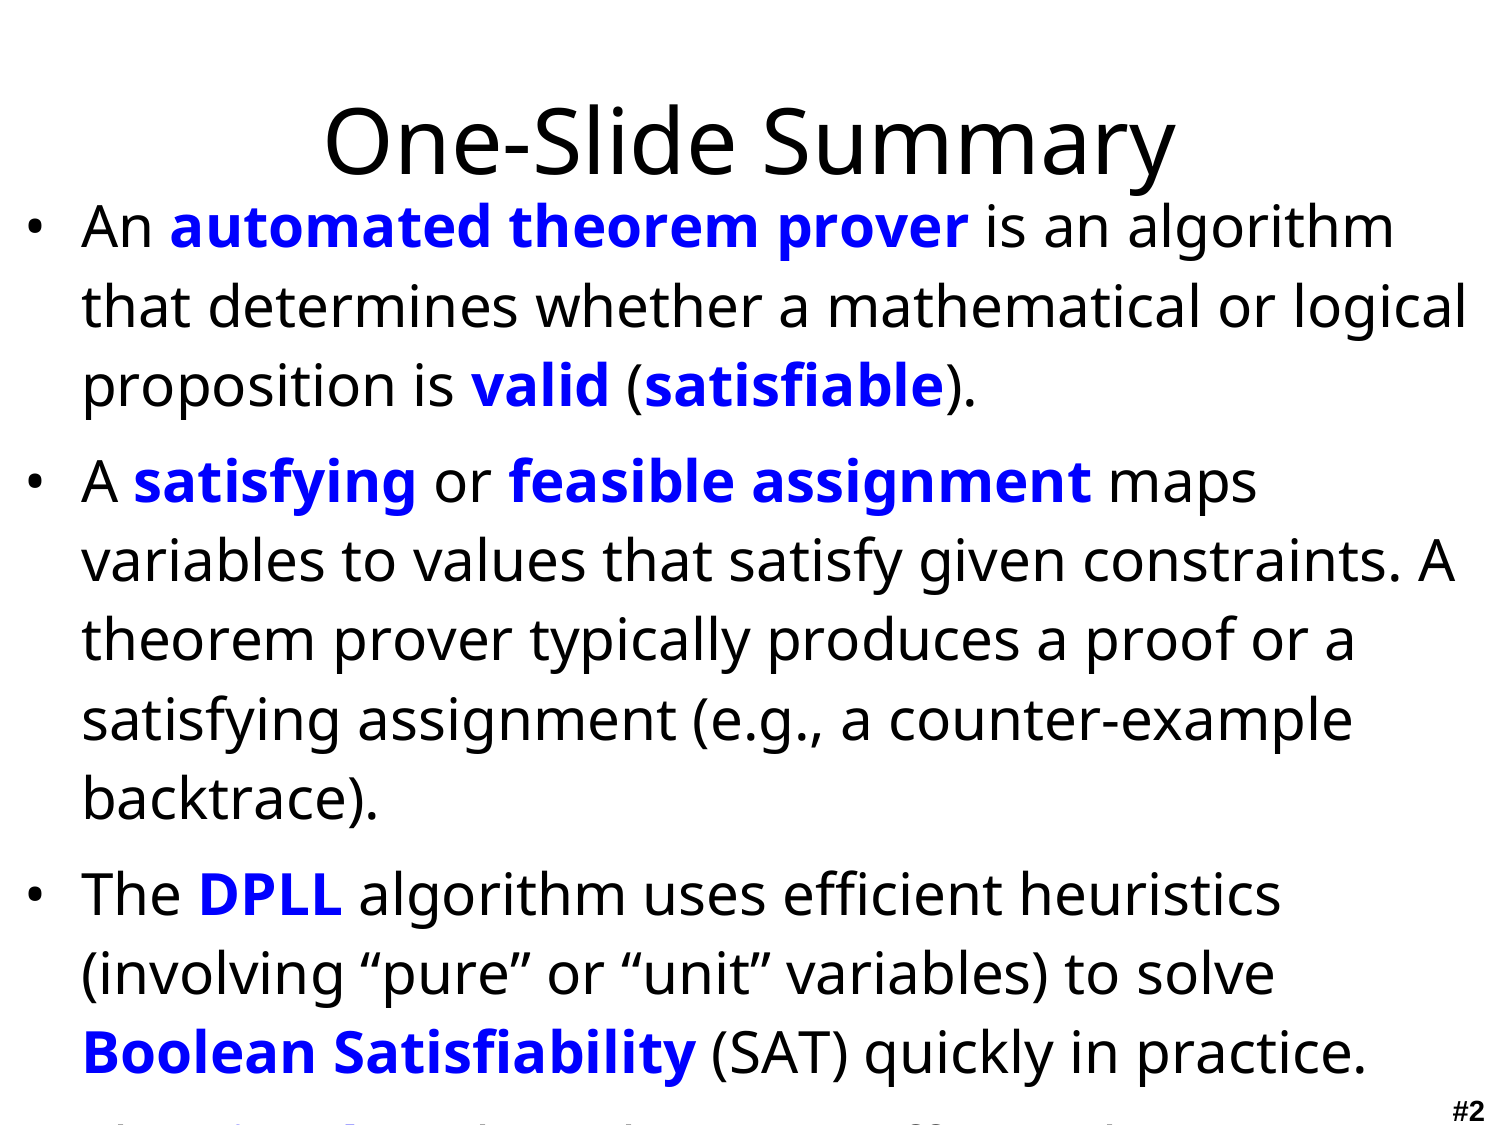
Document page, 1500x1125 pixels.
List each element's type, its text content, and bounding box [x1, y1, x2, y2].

title One-Slide Summary [24, 45, 1476, 185]
list An automated theorem prover is an algorithm that determines whether a mathematical or logical proposition is valid (satisfiable). A satisfying or feasible assignment maps variables to values that satisfy given constraints. A theorem prover typically produces a proof or a satisfying assignment (e.g., a counter-example backtrace). The DPLL algorithm uses efficient heuristics (involving “pure” or “unit” variables) to solve Boolean Satisfiability (SAT) quickly in practice. The Simplex algorithm uses efficient heuristics (involving visiting feasible corners) to solve Linear Programming (LP) quickly in practice. [24, 185, 1476, 1117]
